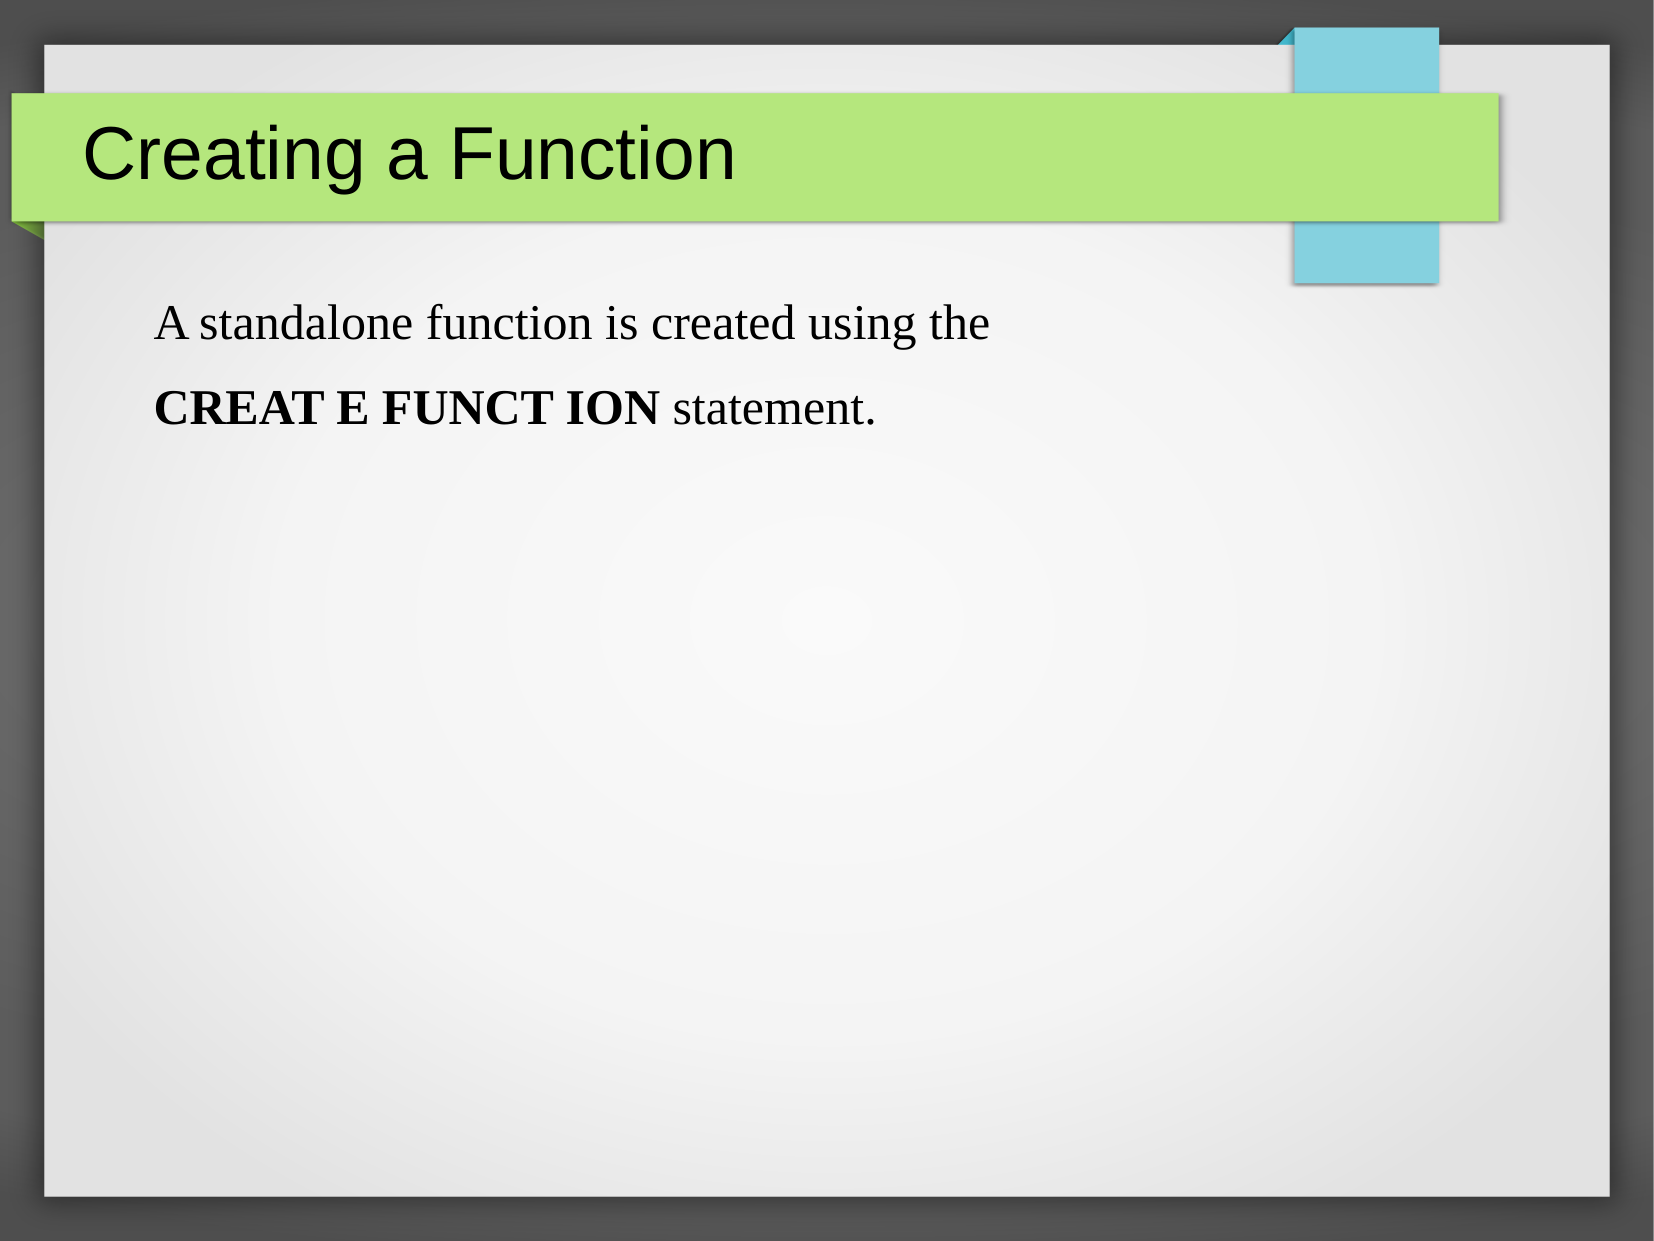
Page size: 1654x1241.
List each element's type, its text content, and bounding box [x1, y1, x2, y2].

list A standalone function is created using the CREAT E FUNCT ION statement. [82, 295, 1571, 1015]
picture [0, 0, 1654, 1241]
title Creating a Function [82, 94, 1264, 213]
